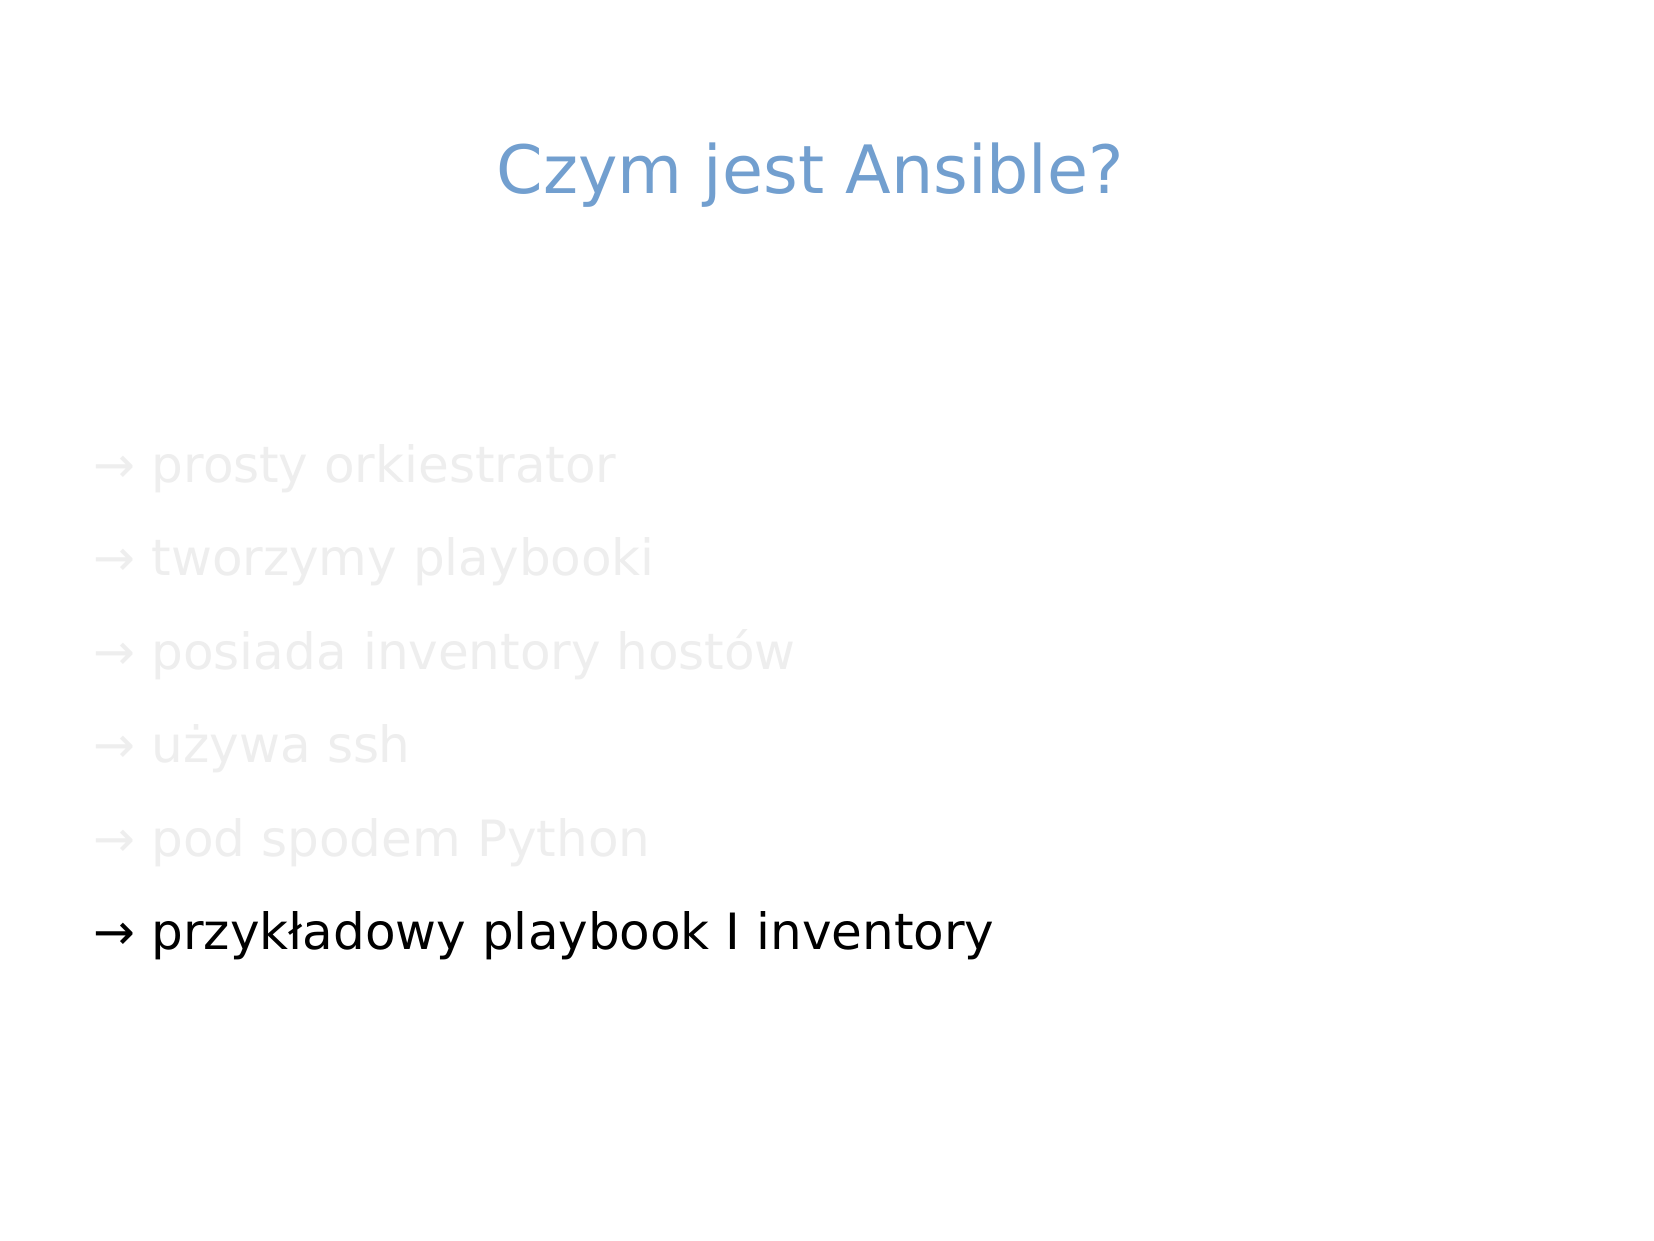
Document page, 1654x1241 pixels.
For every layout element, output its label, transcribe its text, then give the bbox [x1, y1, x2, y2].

text_box Czym jest Ansible? [482, 123, 1183, 217]
text_box → prosty orkiestrator → tworzymy playbooki → posiada inventory hostów → używa ssh → pod spodem Python → przykładowy playbook I inventory [79, 399, 1575, 1033]
